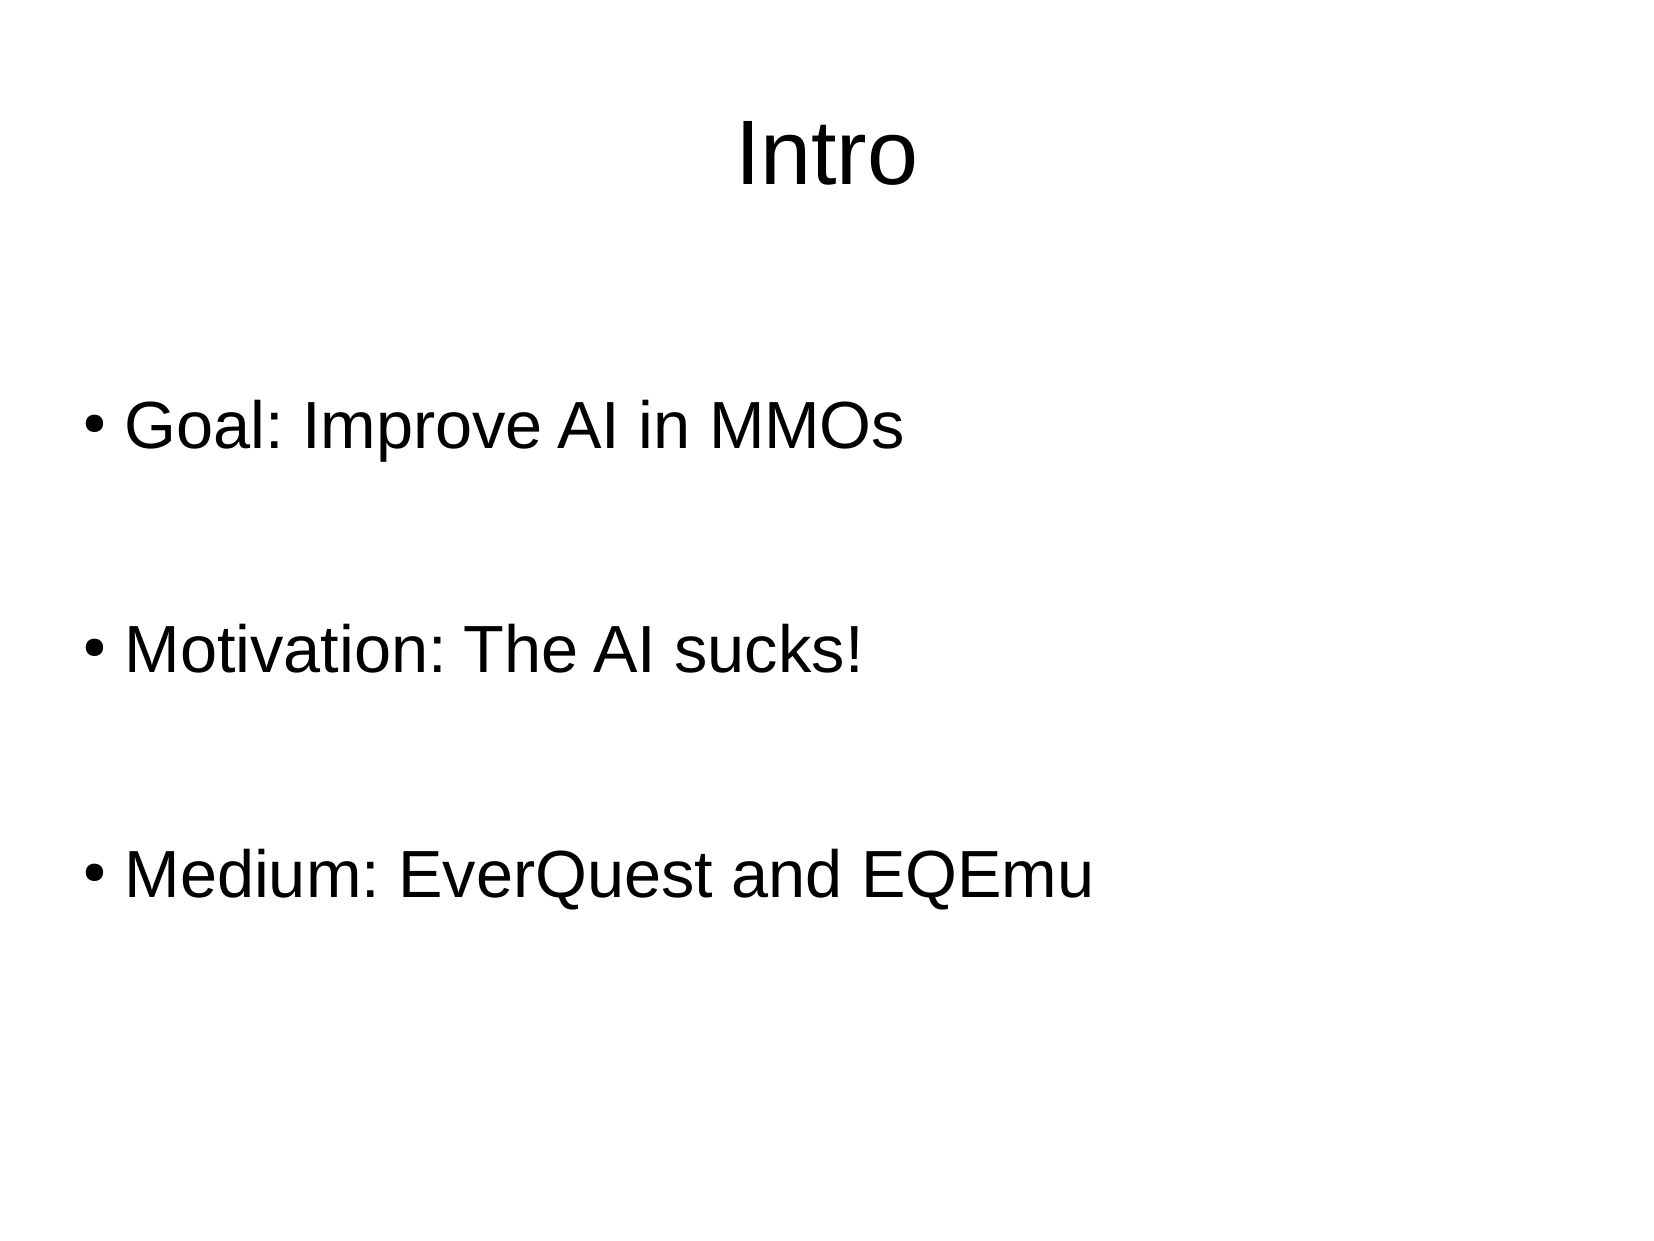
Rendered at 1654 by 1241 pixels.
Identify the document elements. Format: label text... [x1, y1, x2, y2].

subtitle Goal: Improve AI in MMOs Motivation: The AI sucks! Medium: EverQuest and EQEmu [82, 290, 1538, 1010]
title Intro [82, 49, 1571, 257]
